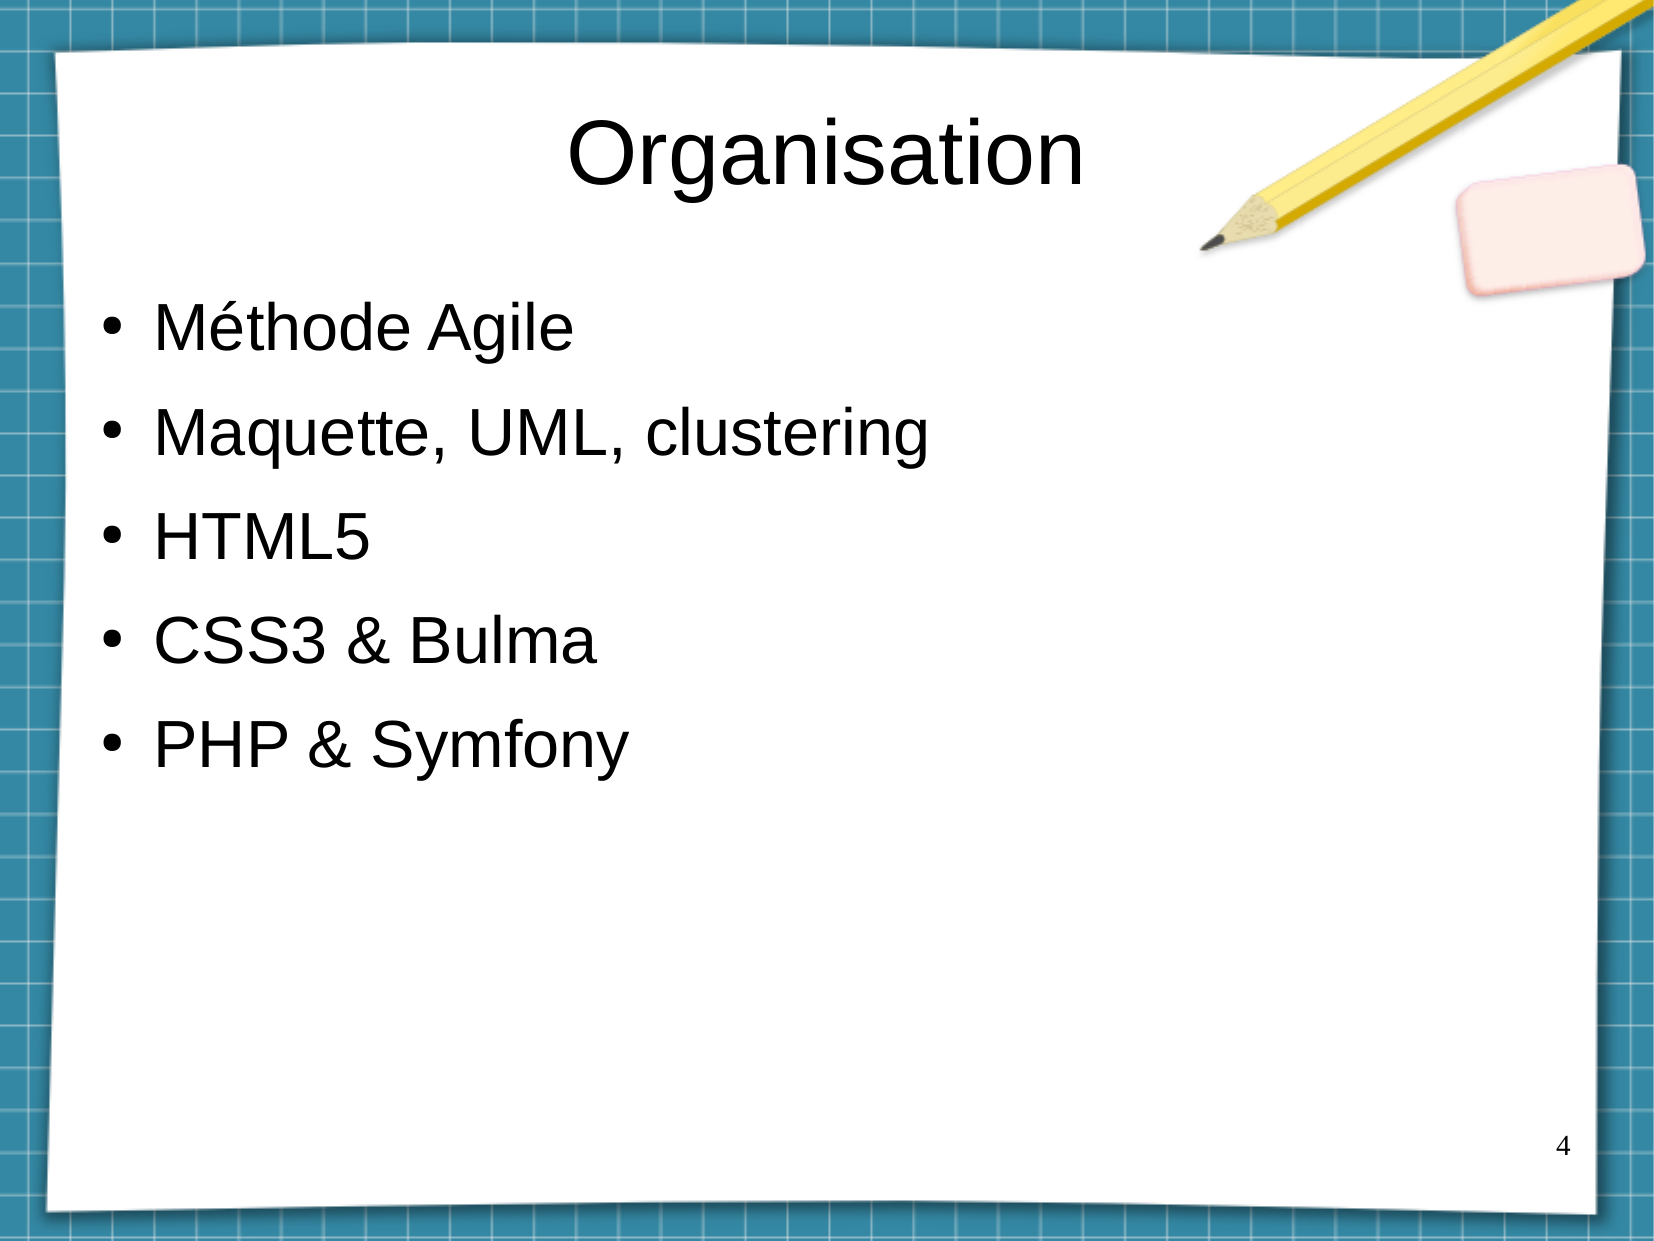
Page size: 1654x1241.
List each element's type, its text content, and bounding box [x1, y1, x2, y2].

picture [0, 0, 1654, 1241]
list Méthode Agile Maquette, UML, clustering HTML5 CSS3 & Bulma PHP & Symfony [82, 290, 1571, 1010]
title Organisation [82, 49, 1571, 257]
